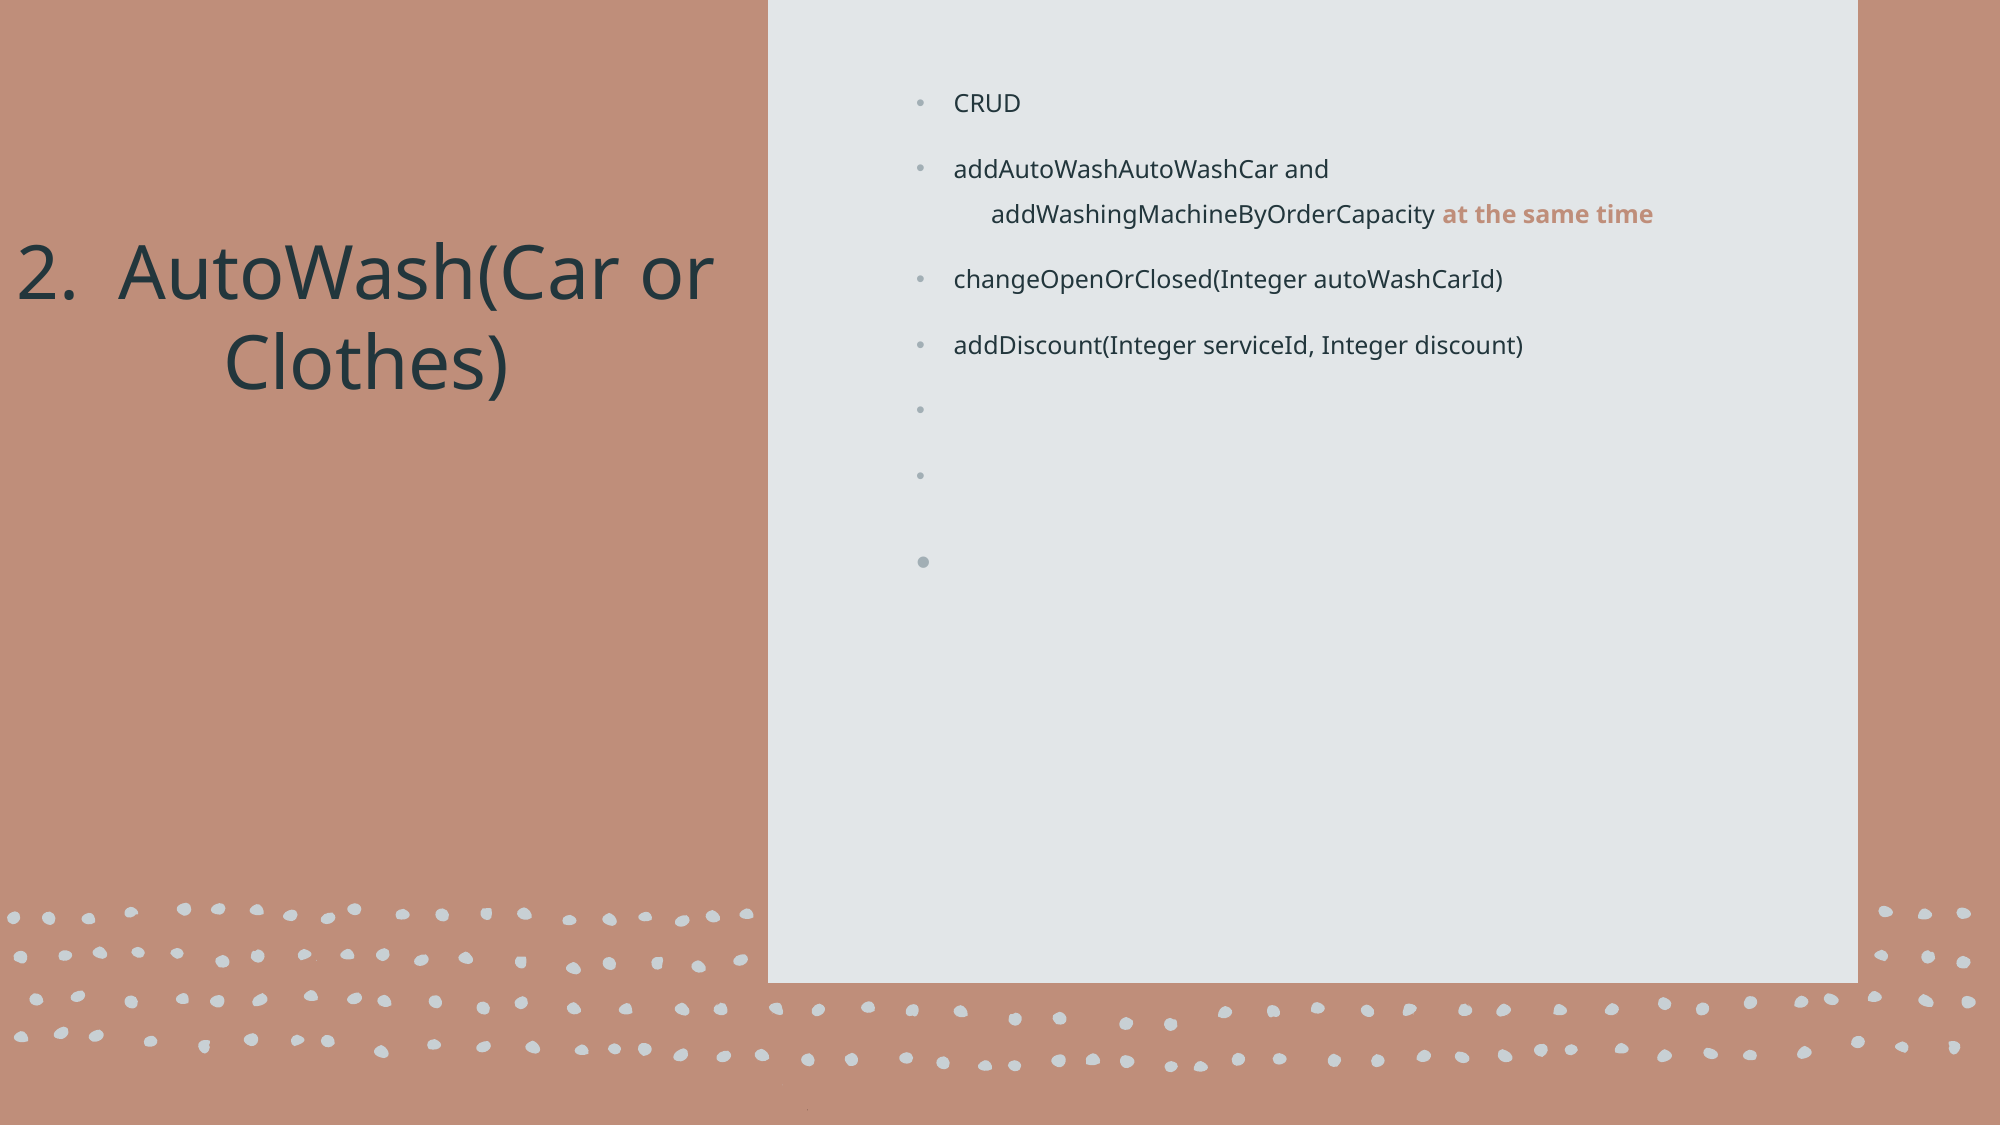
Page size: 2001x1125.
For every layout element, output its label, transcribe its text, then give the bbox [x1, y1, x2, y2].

title 2. AutoWash(Car or Clothes) [0, 169, 768, 729]
text_box [0, 0, 2000, 1125]
list CRUD addAutoWashAutoWashCar and addWashingMachineByOrderCapacity at the same time changeOpenOrClosed(Integer autoWashCarId) addDiscount(Integer serviceId, Integer discount) [901, 0, 1727, 743]
